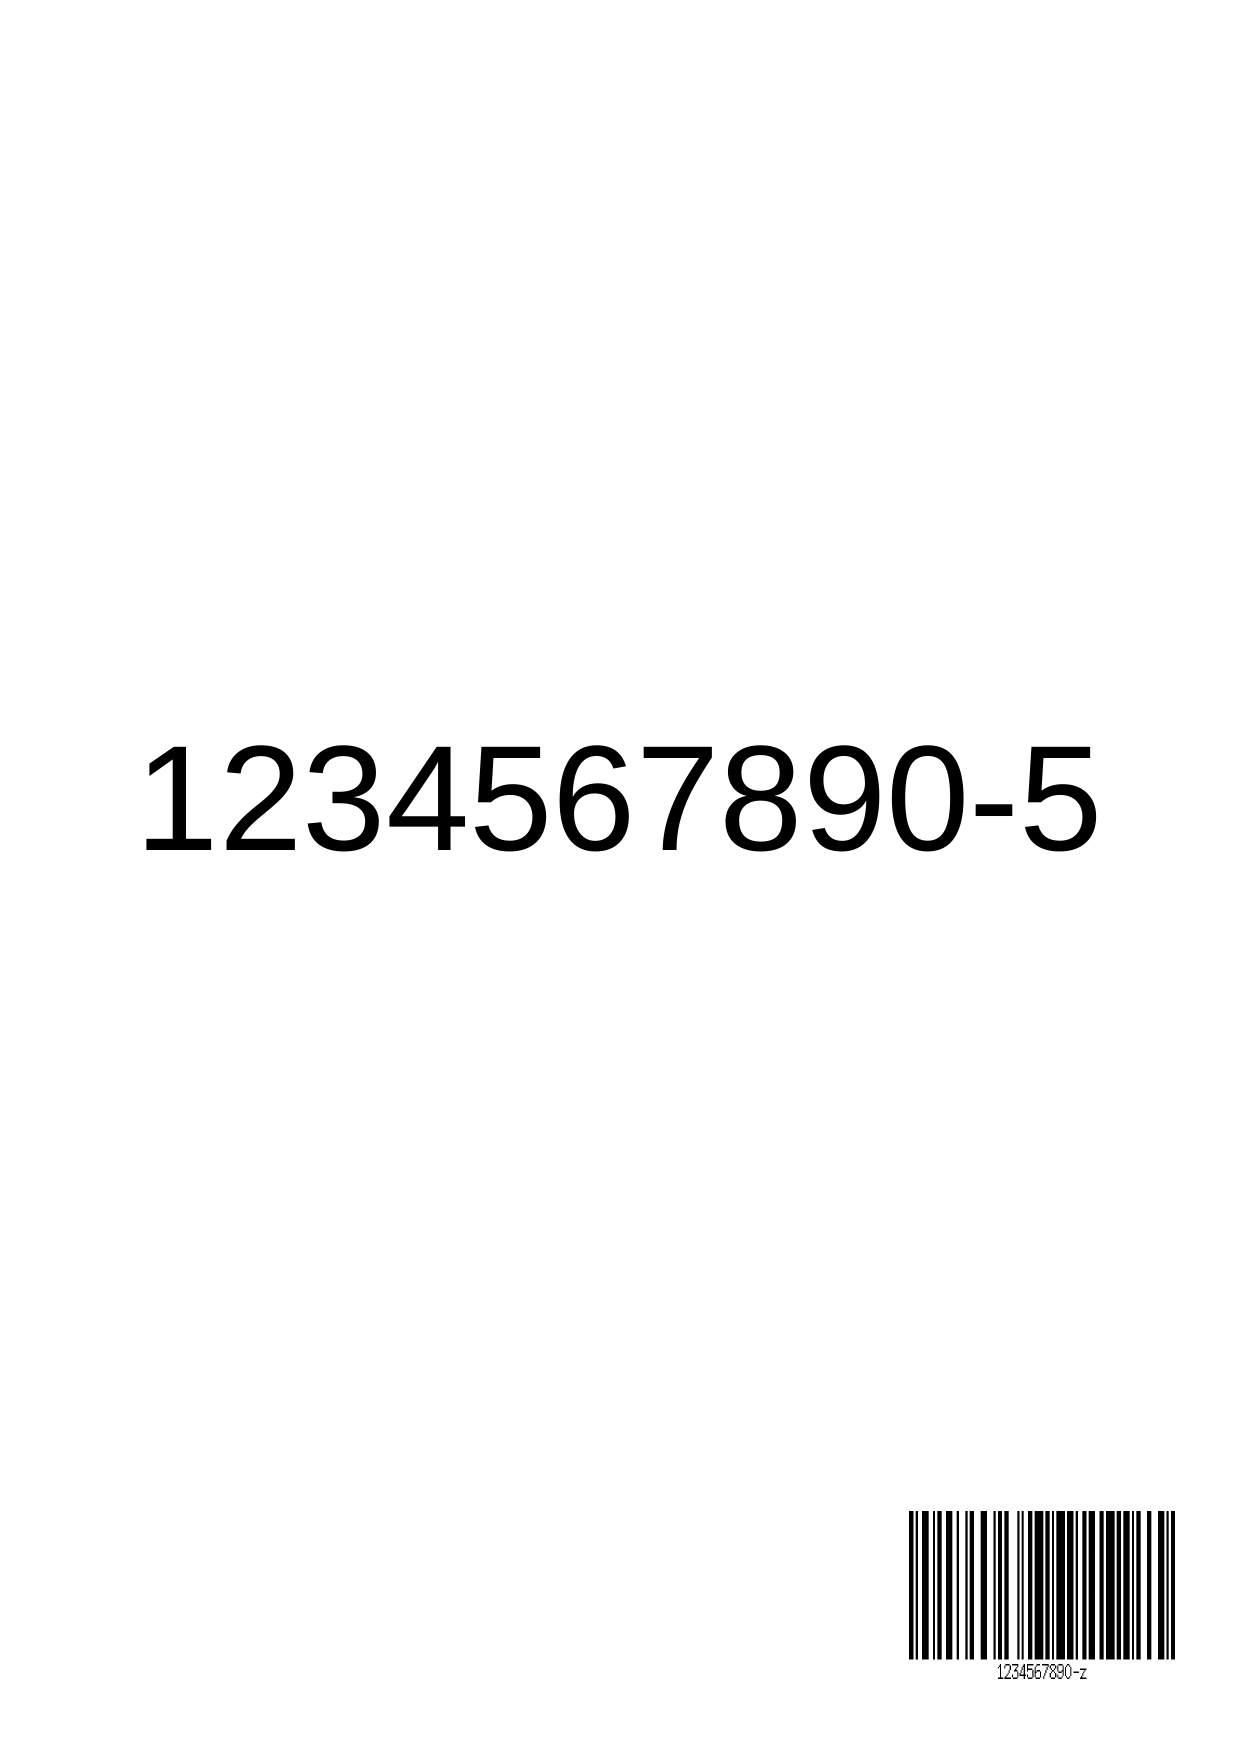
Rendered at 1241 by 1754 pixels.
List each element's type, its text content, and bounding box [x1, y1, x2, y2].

text_box 1234567890-5 [59, 640, 1182, 957]
picture [909, 1511, 1175, 1686]
